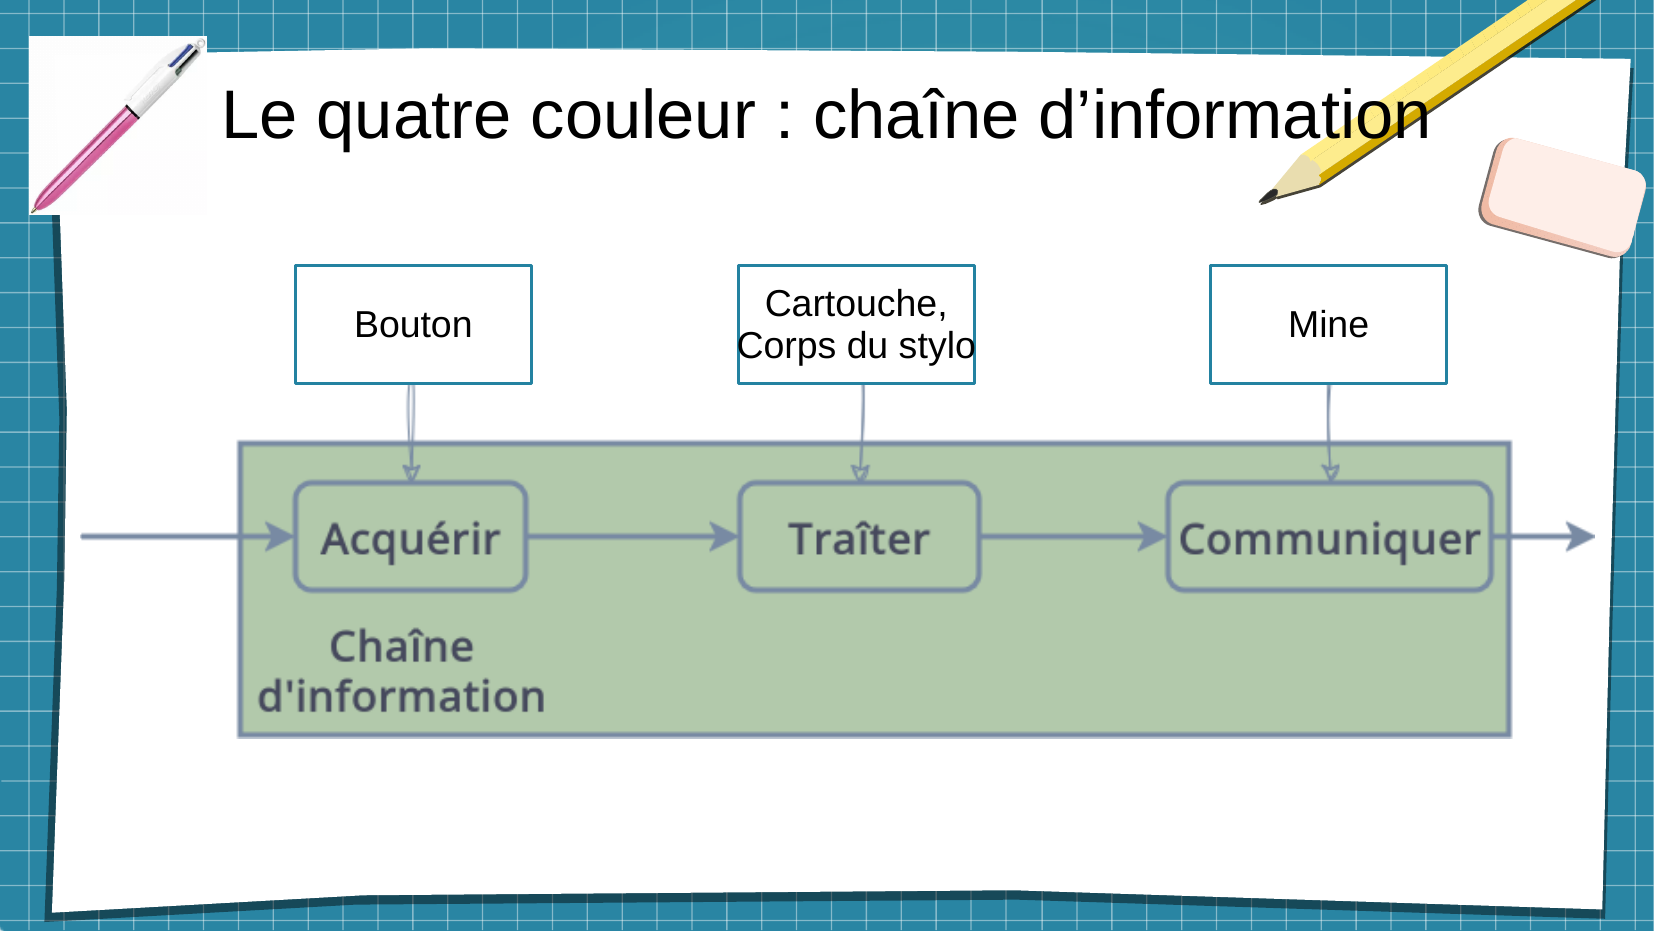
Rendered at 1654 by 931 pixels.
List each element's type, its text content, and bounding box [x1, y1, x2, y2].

picture [29, 36, 207, 215]
text_box Mine [1210, 265, 1447, 384]
text_box Cartouche, Corps du stylo [738, 265, 975, 384]
picture [80, 265, 1595, 739]
text_box Bouton [295, 265, 532, 384]
title Le quatre couleur : chaîne d’information [207, 37, 1571, 193]
